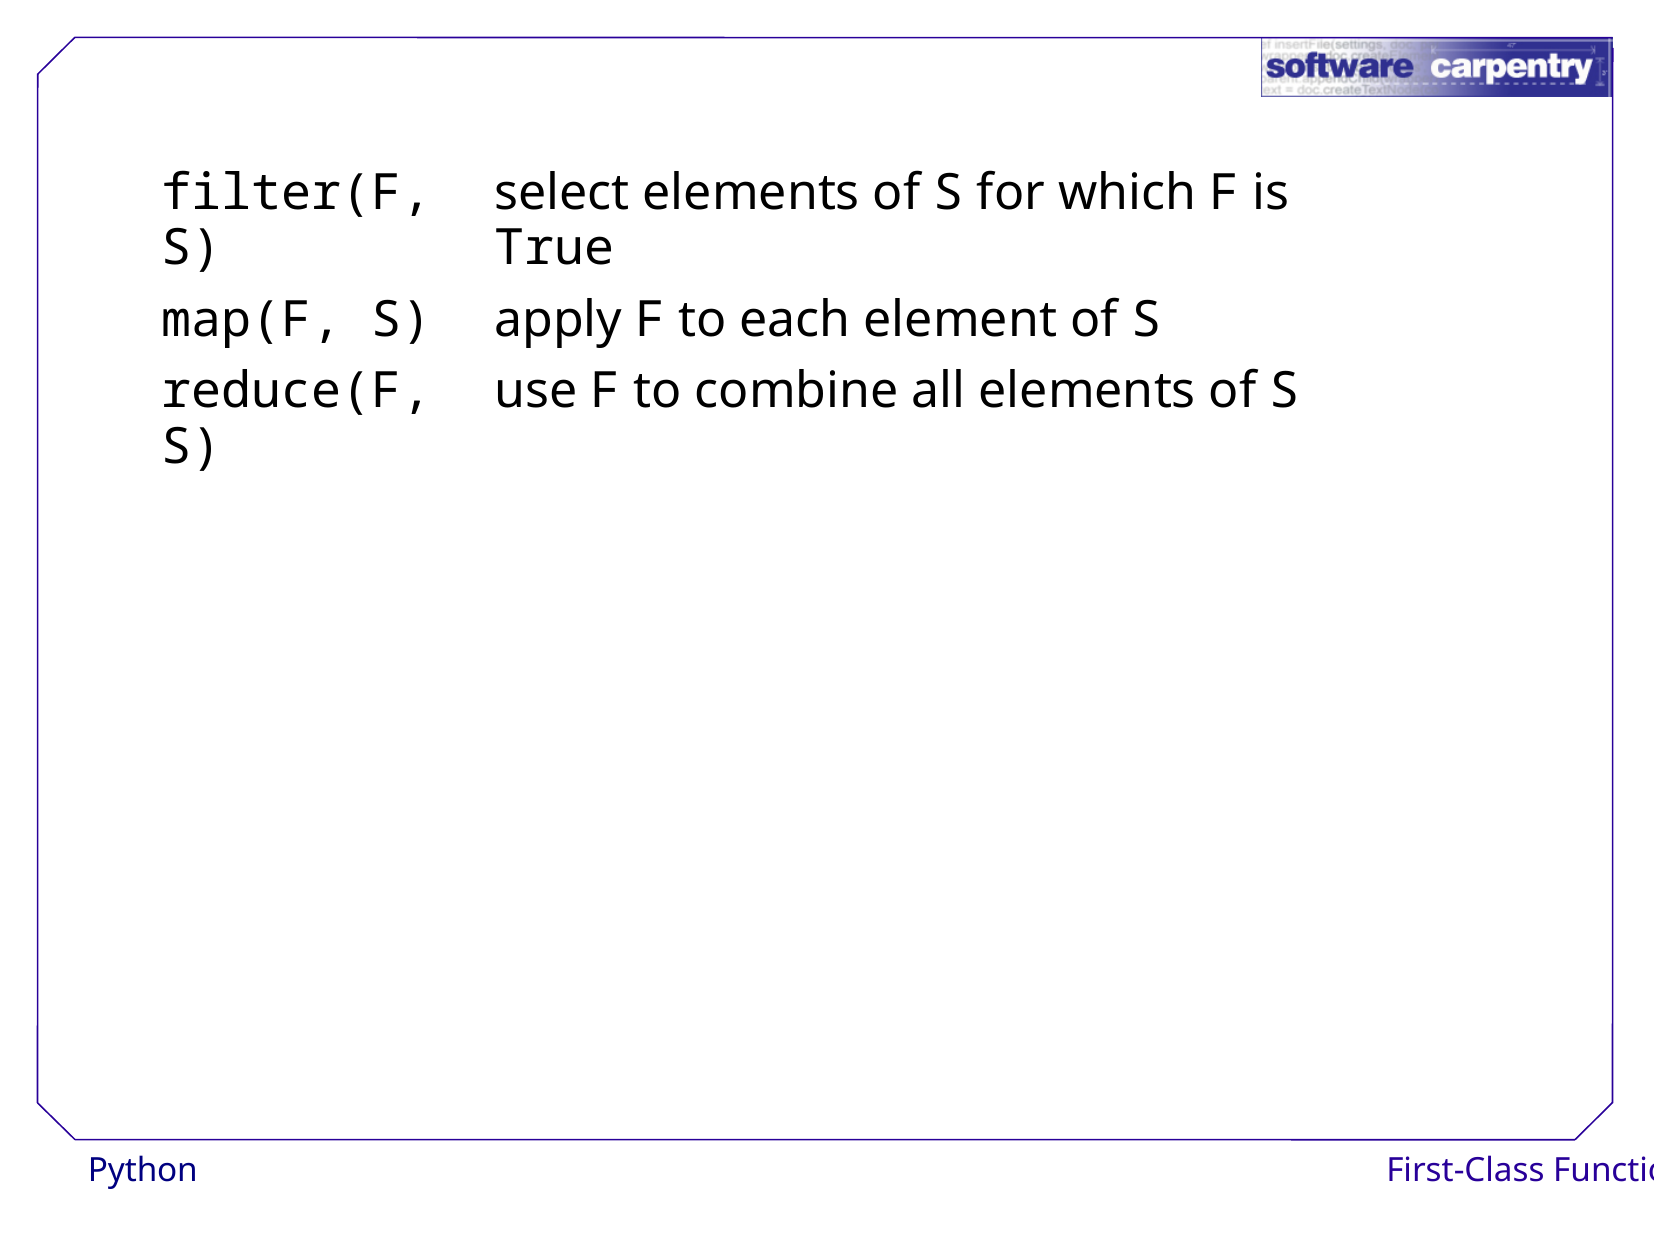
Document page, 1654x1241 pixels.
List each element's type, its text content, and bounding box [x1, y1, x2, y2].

table_header filter(F, S) [146, 157, 480, 284]
table_cell reduce(F, S) [146, 355, 480, 482]
table_cell map(F, S) [146, 284, 480, 355]
table_cell use F to combine all elements of S [480, 355, 1384, 482]
table_header select elements of S for which F is True [480, 157, 1384, 284]
table_cell apply F to each element of S [480, 284, 1384, 355]
picture [1261, 39, 1613, 97]
